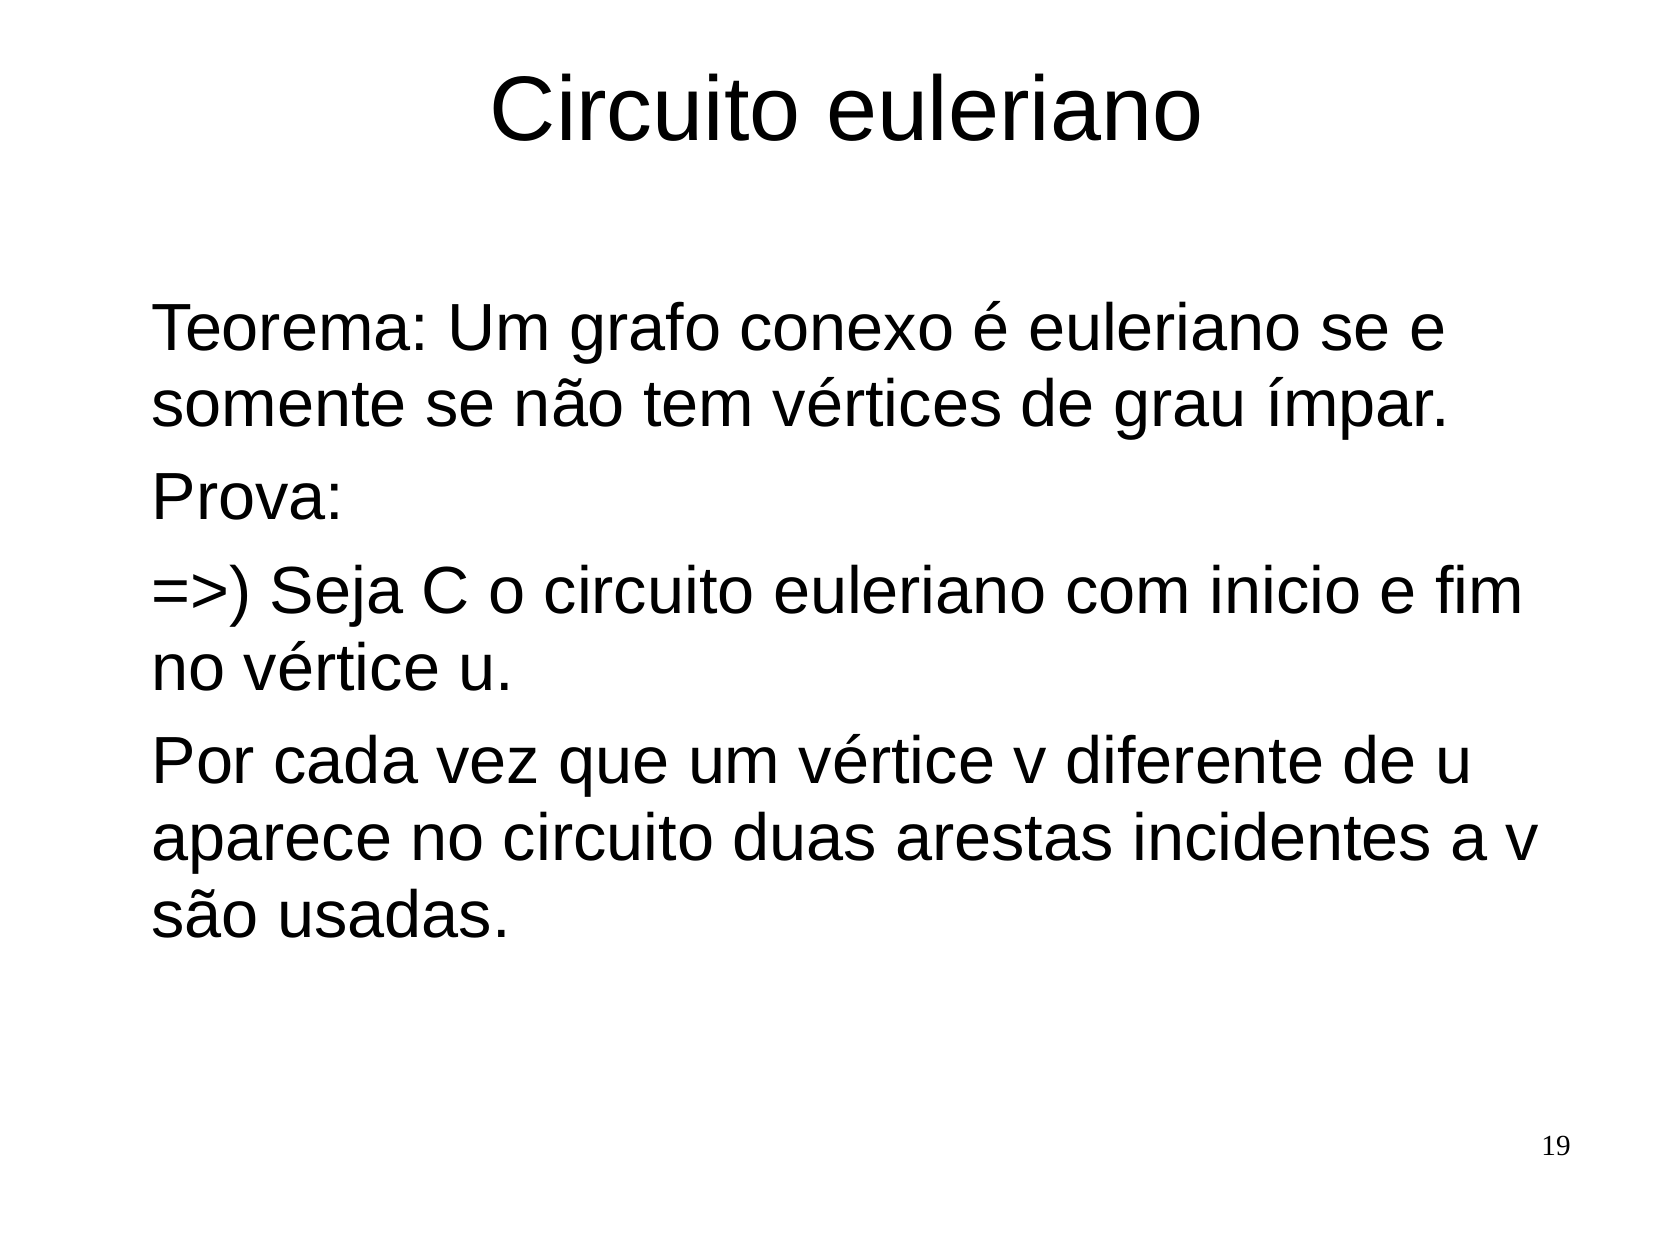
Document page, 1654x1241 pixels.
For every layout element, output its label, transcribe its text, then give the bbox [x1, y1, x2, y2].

list Teorema: Um grafo conexo é euleriano se e somente se não tem vértices de grau ímpar. Prova: =>) Seja C o circuito euleriano com inicio e fim no vértice u. Por cada vez que um vértice v diferente de u aparece no circuito duas arestas incidentes a v são usadas. [151, 289, 1599, 1068]
title Circuito euleriano [261, 51, 1433, 165]
